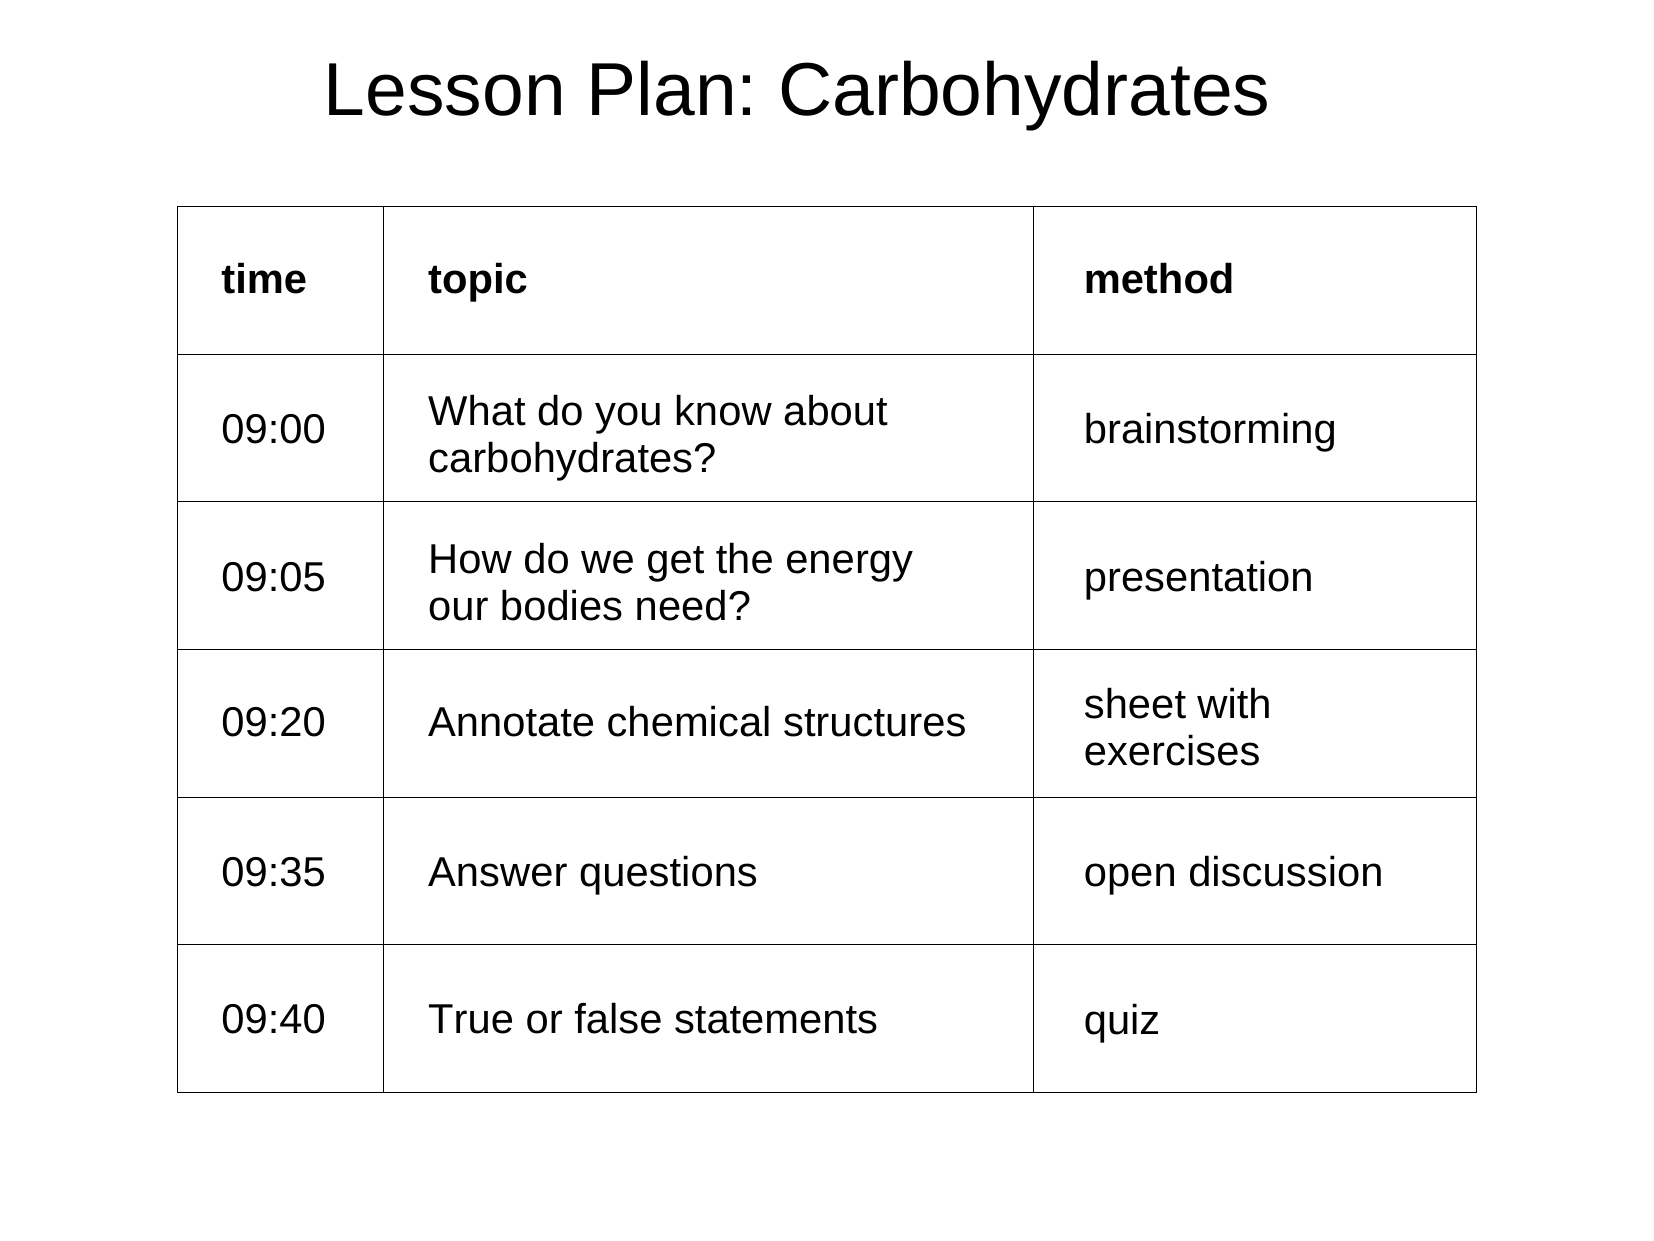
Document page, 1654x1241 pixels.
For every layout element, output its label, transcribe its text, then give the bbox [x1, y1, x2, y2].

text_box How do we get the energy our bodies need? [413, 528, 945, 637]
text_box sheet with exercises [1068, 673, 1424, 782]
title Lesson Plan: Carbohydrates [53, 25, 1542, 154]
text_box 09:20 [206, 690, 562, 753]
text_box time [206, 248, 413, 311]
text_box brainstorming [1068, 398, 1424, 461]
text_box method [1068, 248, 1424, 311]
text_box What do you know about carbohydrates? [413, 380, 945, 490]
text_box 09:00 [206, 398, 413, 460]
text_box Annotate chemical structures [413, 691, 1004, 753]
text_box 09:40 [206, 988, 413, 1051]
text_box Answer questions [413, 841, 945, 903]
text_box 09:35 [206, 841, 413, 903]
text_box open discussion [1068, 841, 1447, 903]
text_box 09:05 [206, 545, 413, 608]
text_box presentation [1068, 546, 1424, 608]
text_box True or false statements [413, 988, 945, 1051]
text_box topic [413, 248, 951, 311]
text_box quiz [1068, 988, 1447, 1051]
